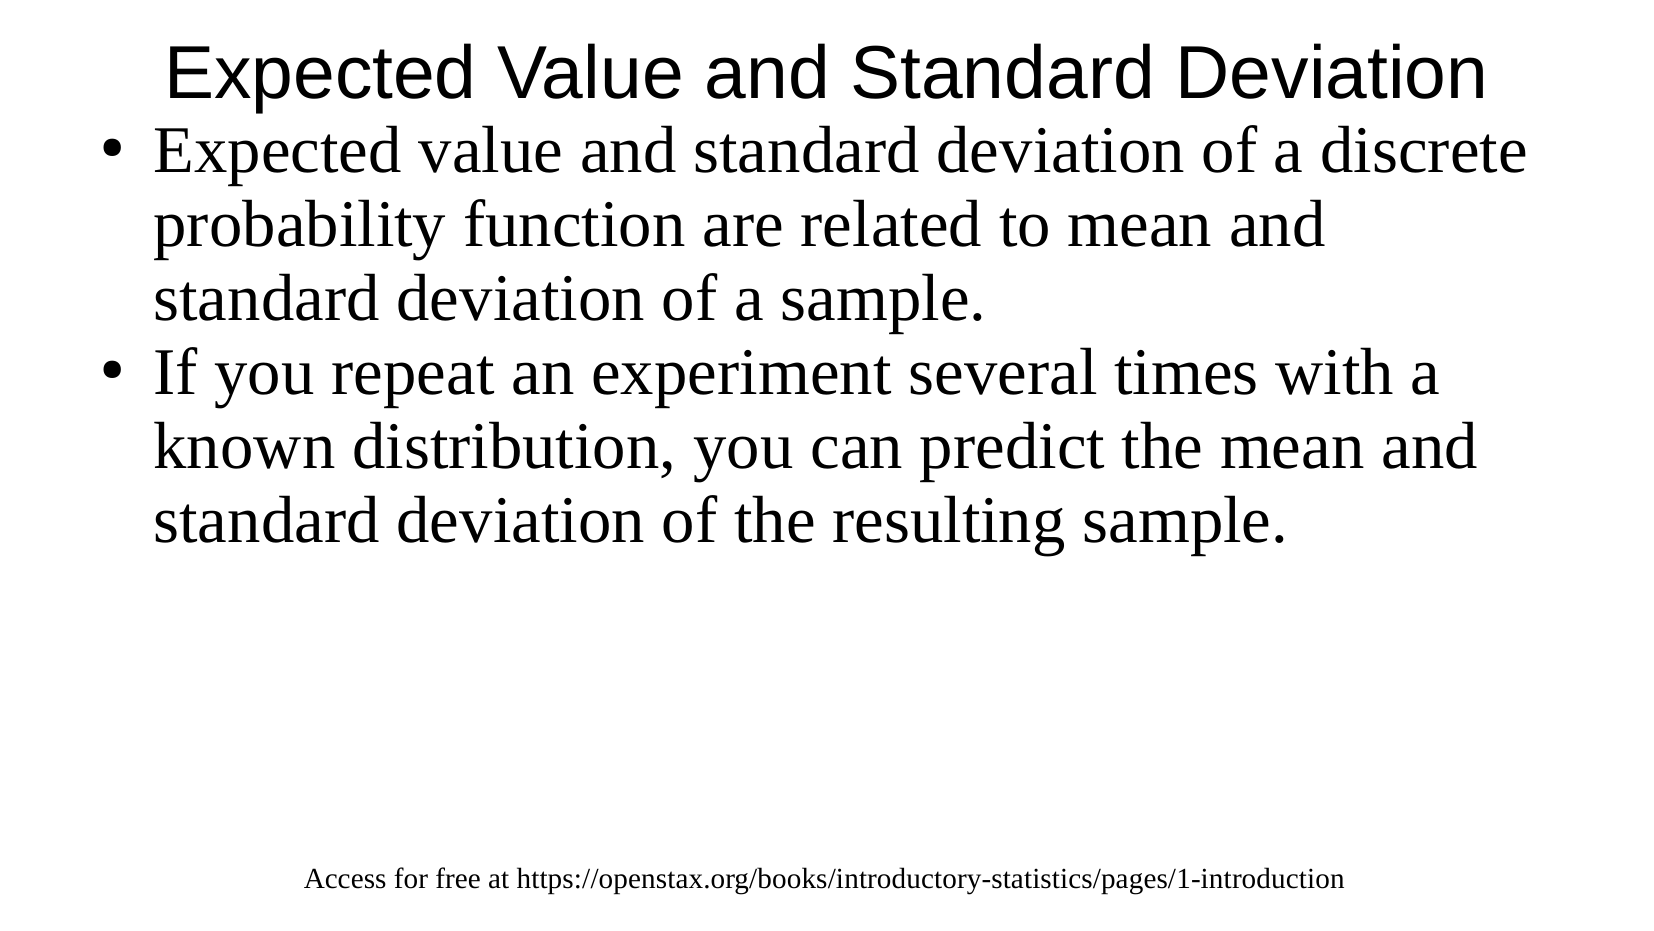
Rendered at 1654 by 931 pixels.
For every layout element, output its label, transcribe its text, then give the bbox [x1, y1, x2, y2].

list Expected value and standard deviation of a discrete probability function are related to mean and standard deviation of a sample. If you repeat an experiment several times with a known distribution, you can predict the mean and standard deviation of the resulting sample. [82, 112, 1571, 863]
title Expected Value and Standard Deviation [82, 18, 1571, 112]
